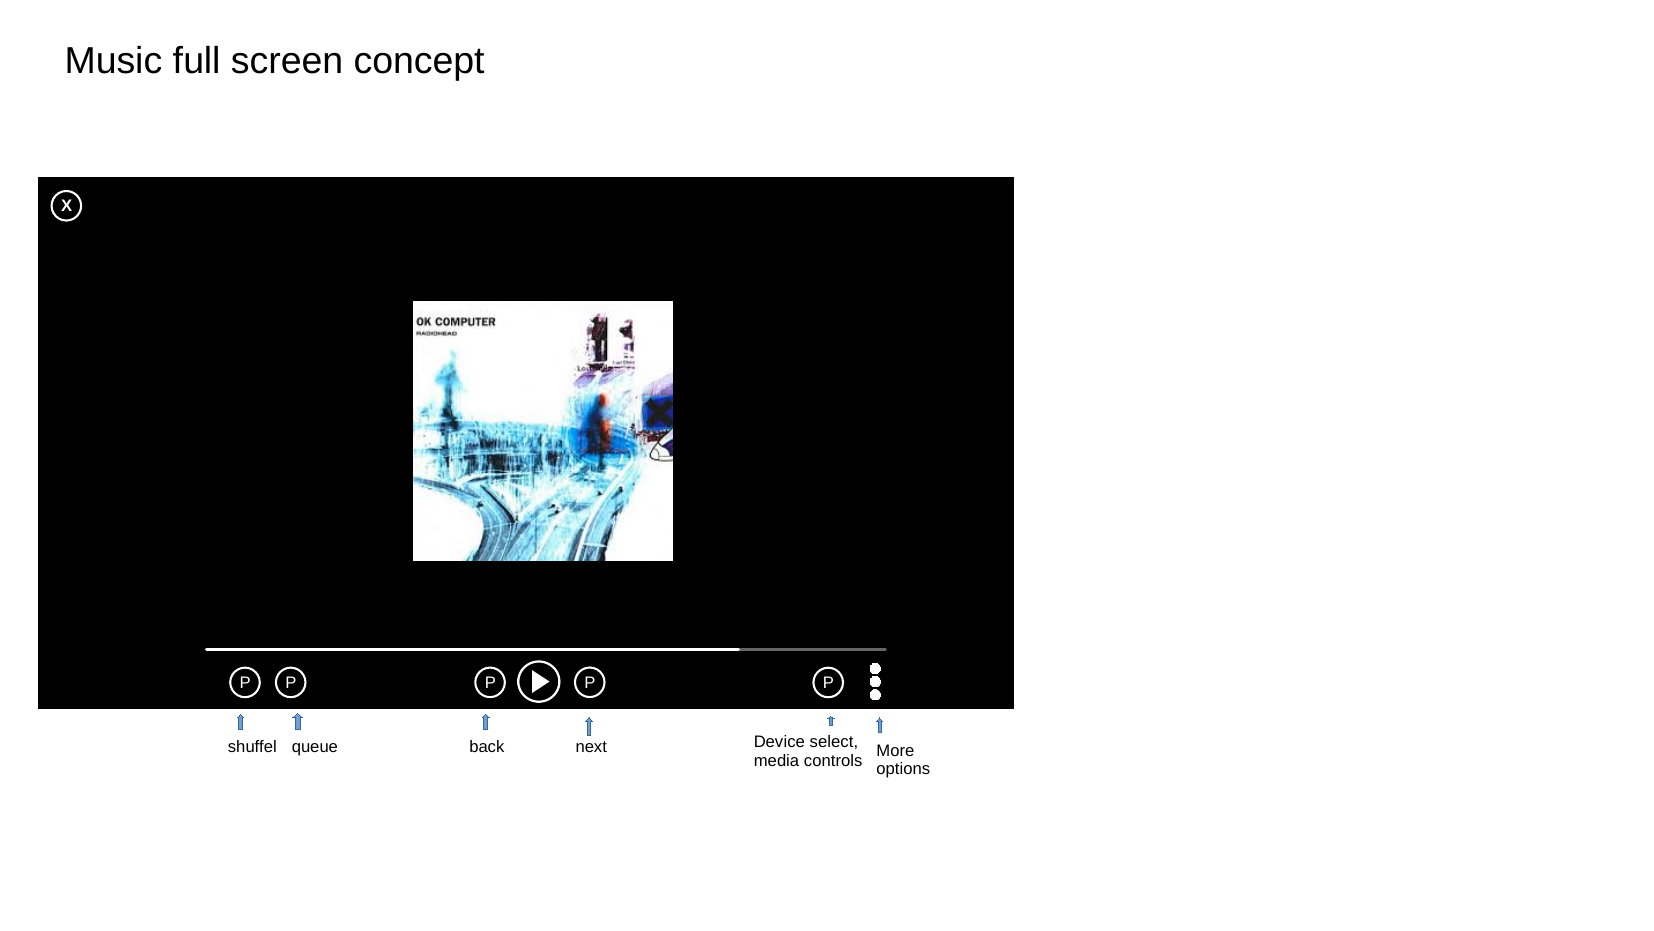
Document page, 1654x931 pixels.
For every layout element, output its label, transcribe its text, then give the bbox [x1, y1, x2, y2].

text_box Music full screen concept [49, 32, 631, 113]
text_box [876, 717, 883, 733]
text_box back [454, 729, 522, 764]
text_box [38, 177, 1014, 709]
text_box X [51, 190, 82, 221]
text_box P [574, 667, 605, 698]
picture [516, 659, 562, 704]
text_box [585, 717, 593, 736]
text_box P [813, 667, 844, 698]
text_box queue [277, 729, 358, 783]
text_box [292, 713, 303, 730]
text_box More options [861, 733, 957, 786]
text_box Device select, media controls [739, 724, 889, 778]
text_box [482, 714, 490, 730]
text_box P [275, 667, 306, 698]
text_box P [230, 667, 260, 698]
text_box next [560, 729, 623, 764]
text_box [237, 714, 244, 730]
text_box shuffel [213, 729, 277, 783]
picture [413, 301, 673, 562]
text_box [827, 716, 835, 726]
text_box P [475, 667, 505, 698]
